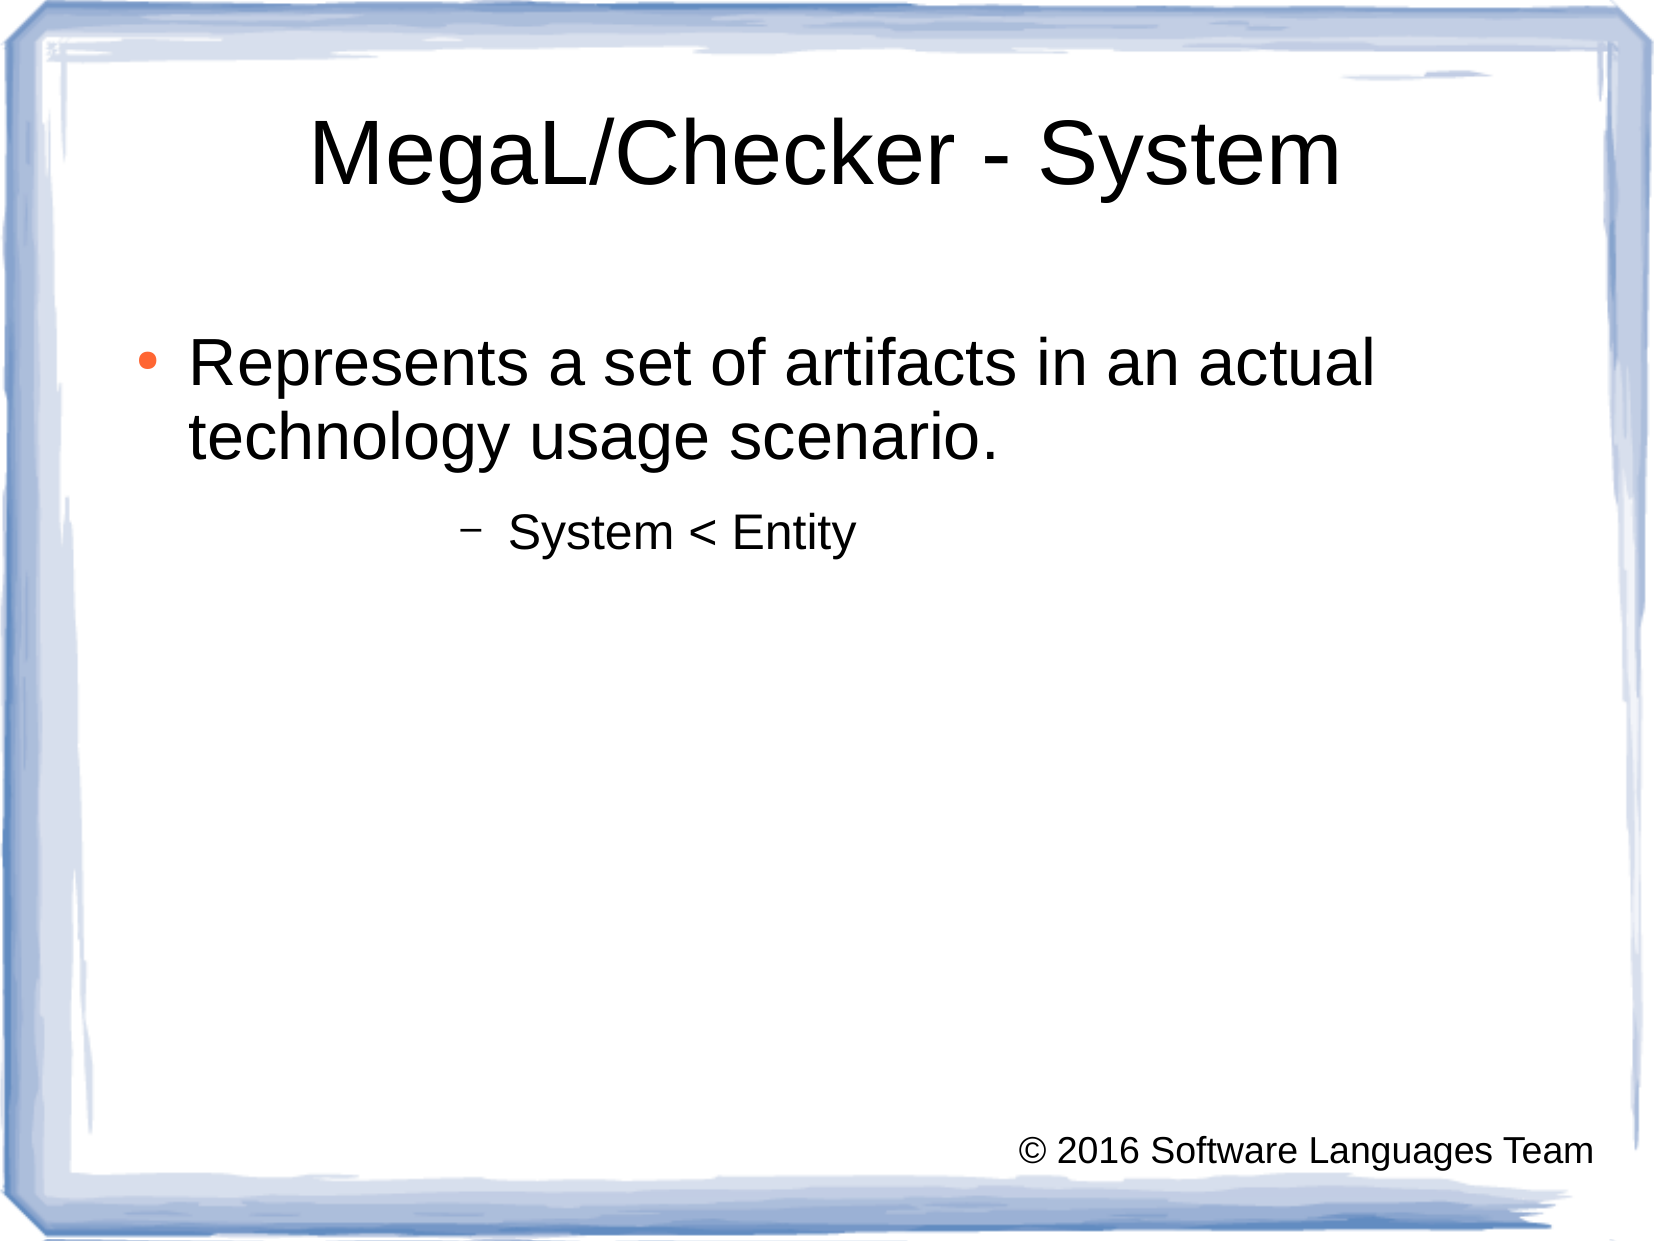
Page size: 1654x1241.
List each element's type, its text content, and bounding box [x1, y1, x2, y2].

text_box © 2016 Software Languages Team [1003, 1122, 1625, 1182]
picture [0, 0, 1654, 1241]
title MegaL/Checker - System [82, 49, 1571, 257]
list Represents a set of artifacts in an actual technology usage scenario. System < Entity [118, 324, 1571, 1004]
